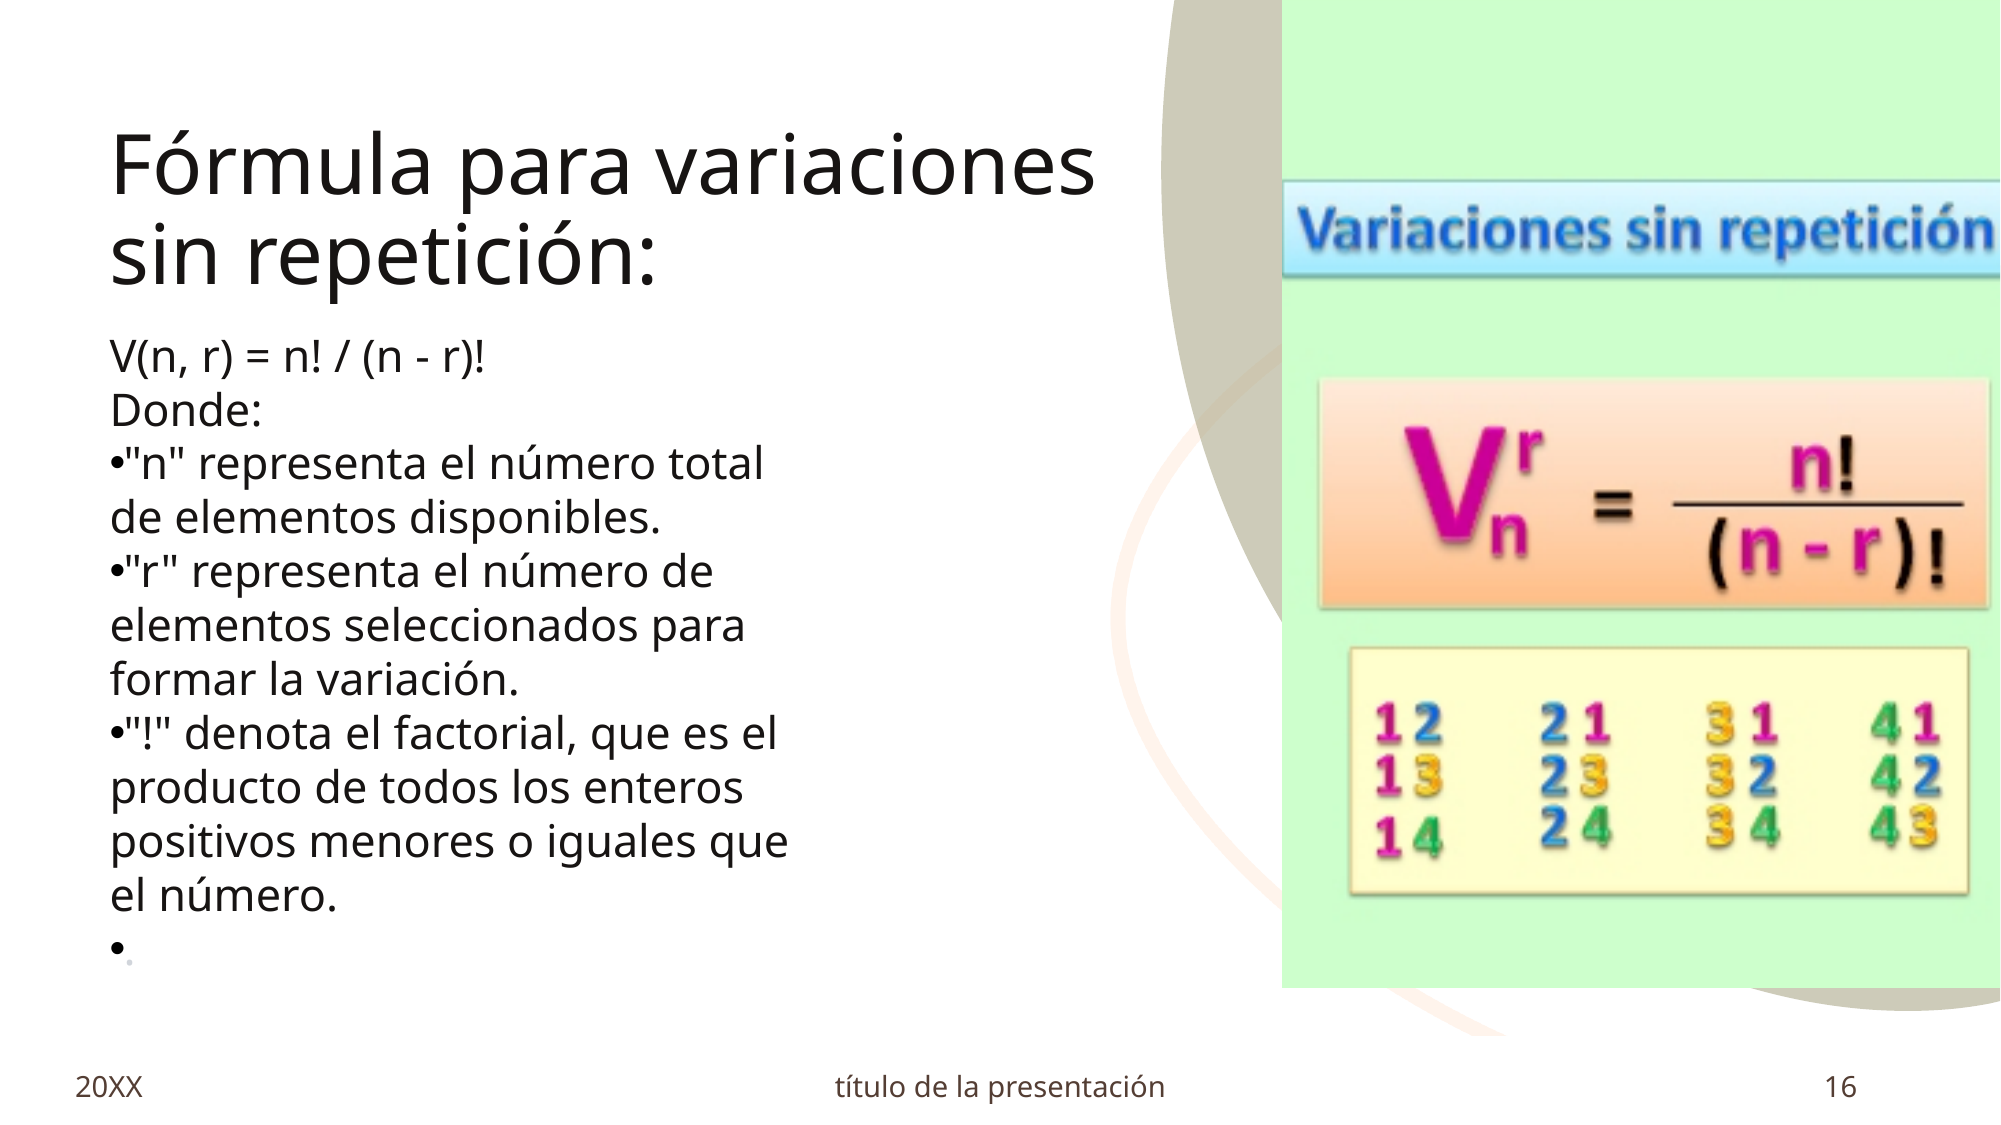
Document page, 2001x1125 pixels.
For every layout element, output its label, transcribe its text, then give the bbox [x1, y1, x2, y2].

list V(n, r) = n! / (n - r)! Donde: "n" representa el número total de elementos disponibles. "r" representa el número de elementos seleccionados para formar la variación. "!" denota el factorial, que es el producto de todos los enteros positivos menores o iguales que el número. . [94, 319, 845, 988]
title Fórmula para variaciones sin repetición: [94, 115, 1162, 227]
slide_number 16 [1808, 1060, 1971, 1112]
slide_number 20XX [60, 1060, 222, 1112]
footer título de la presentación [718, 1060, 1283, 1112]
picture [1282, 0, 2000, 988]
